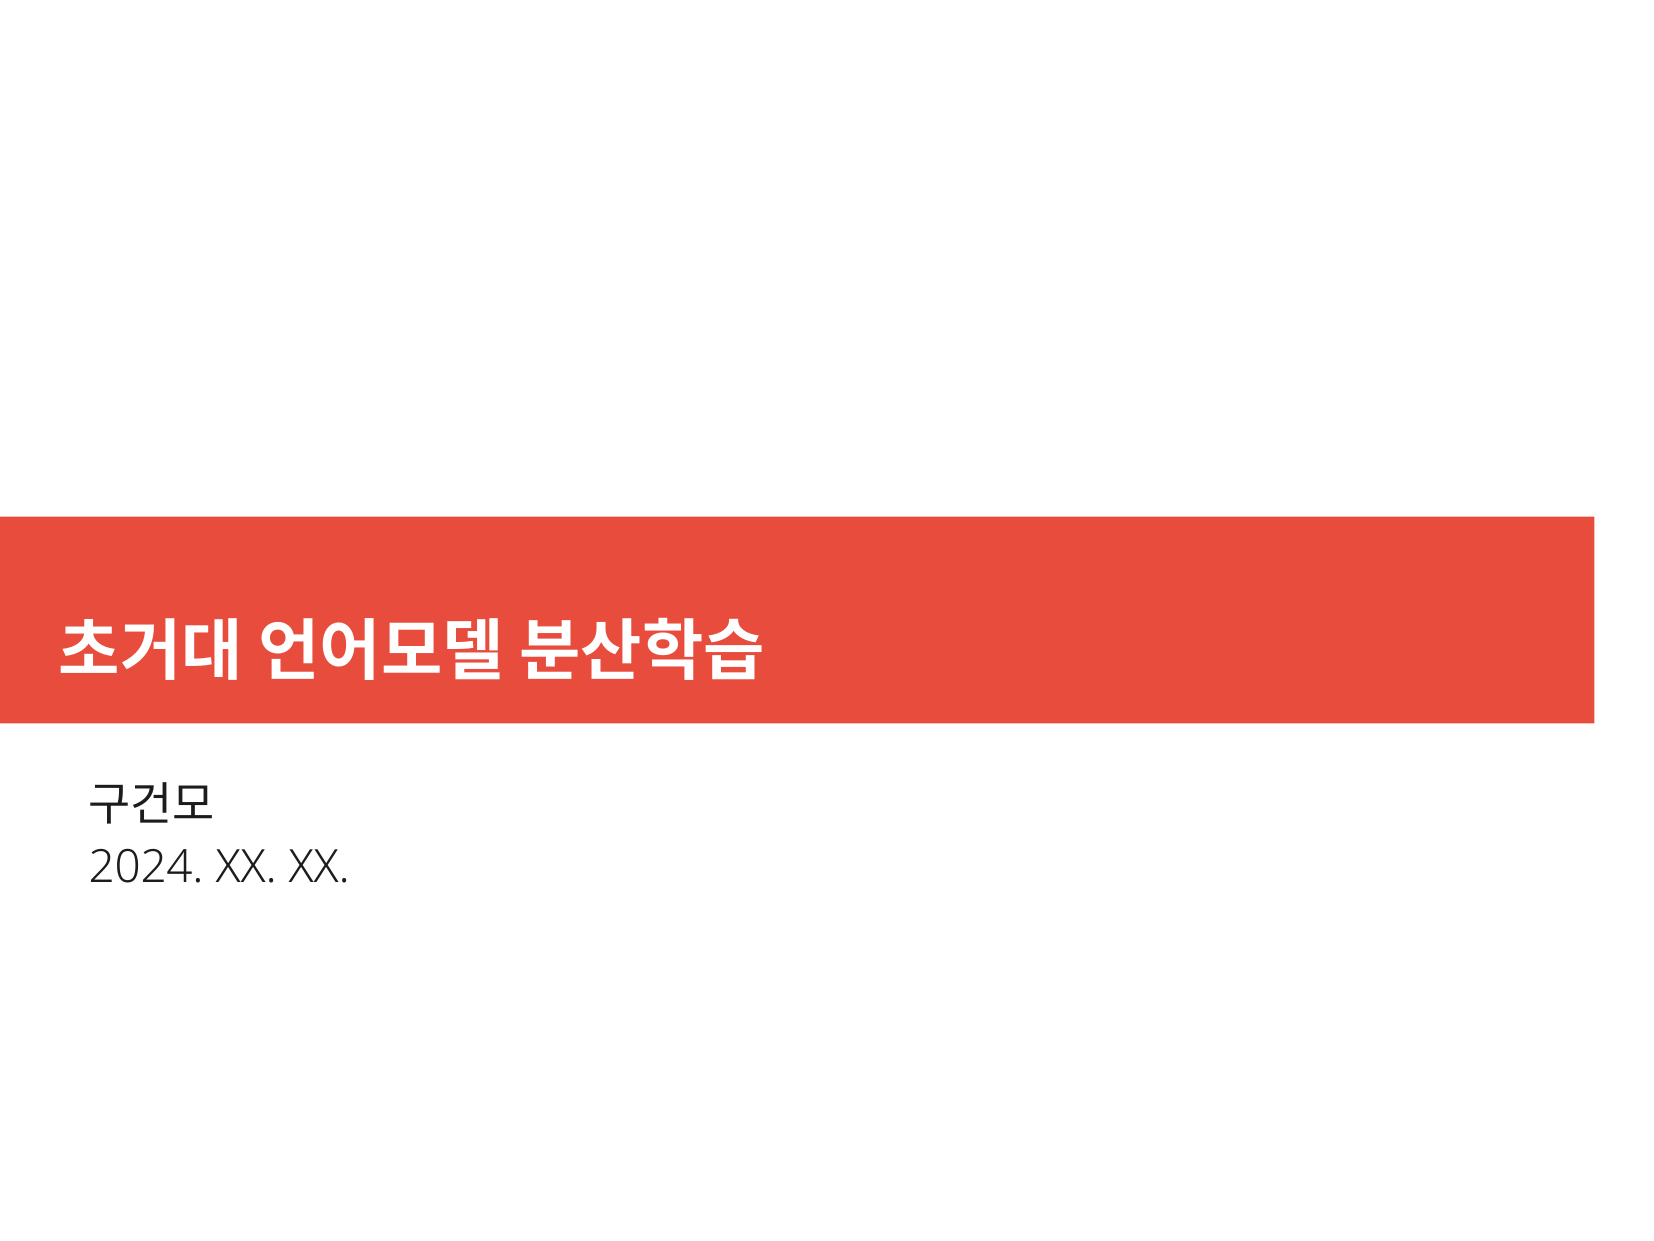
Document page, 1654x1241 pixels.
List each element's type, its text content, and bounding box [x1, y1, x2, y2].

title 초거대 언어모델 분산학습 [59, 546, 1595, 694]
subtitle 구건모 2024. XX. XX. [88, 767, 1595, 1182]
